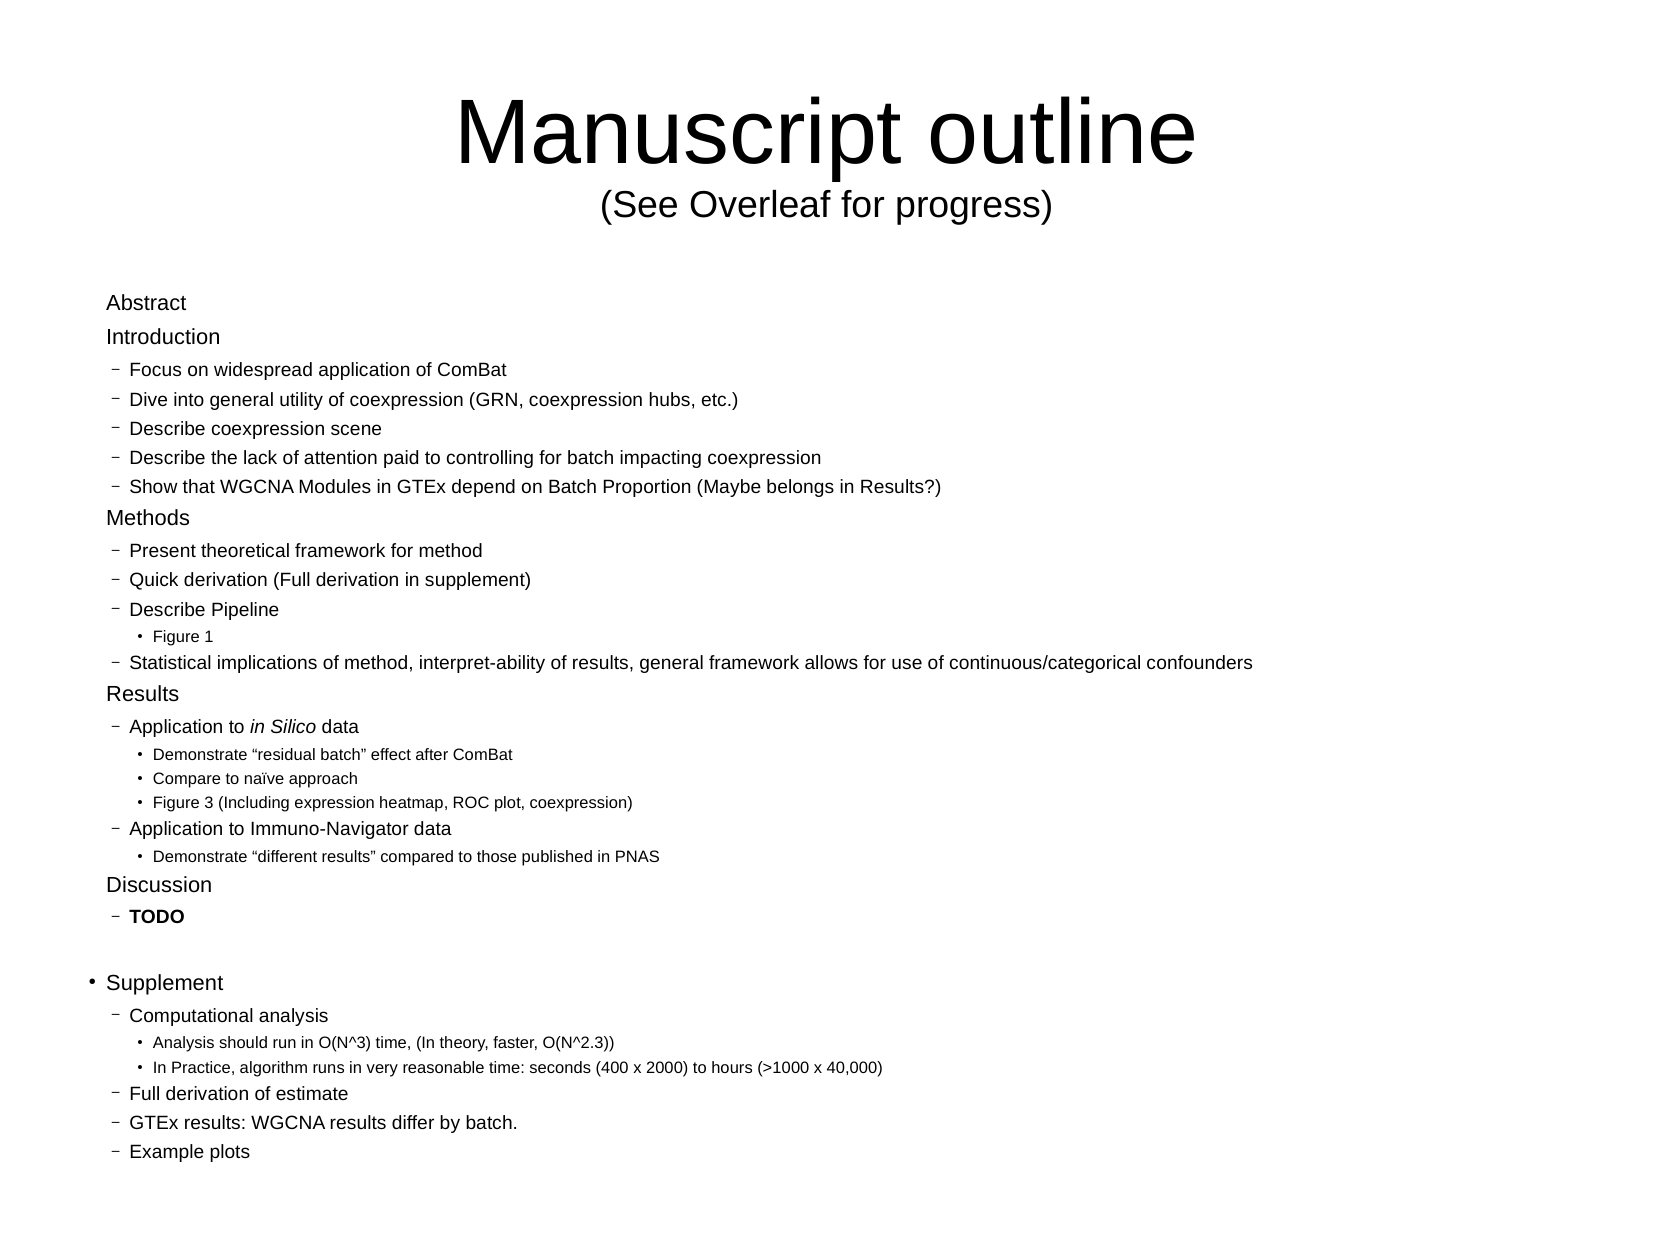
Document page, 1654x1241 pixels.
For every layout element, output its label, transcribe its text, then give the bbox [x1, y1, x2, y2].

list Abstract Introduction Focus on widespread application of ComBat Dive into general utility of coexpression (GRN, coexpression hubs, etc.) Describe coexpression scene Describe the lack of attention paid to controlling for batch impacting coexpression Show that WGCNA Modules in GTEx depend on Batch Proportion (Maybe belongs in Results?) Methods Present theoretical framework for method Quick derivation (Full derivation in supplement) Describe Pipeline Figure 1 Statistical implications of method, interpret-ability of results, general framework allows for use of continuous/categorical confounders Results Application to in Silico data Demonstrate “residual batch” effect after ComBat Compare to naïve approach Figure 3 (Including expression heatmap, ROC plot, coexpression) Application to Immuno-Navigator data Demonstrate “different results” compared to those published in PNAS Discussion TODO Supplement Computational analysis Analysis should run in O(N^3) time, (In theory, faster, O(N^2.3)) In Practice, algorithm runs in very reasonable time: seconds (400 x 2000) to hours (>1000 x 40,000) Full derivation of estimate GTEx results: WGCNA results differ by batch. Example plots [82, 290, 1571, 1164]
title Manuscript outline (See Overleaf for progress) [82, 49, 1571, 257]
